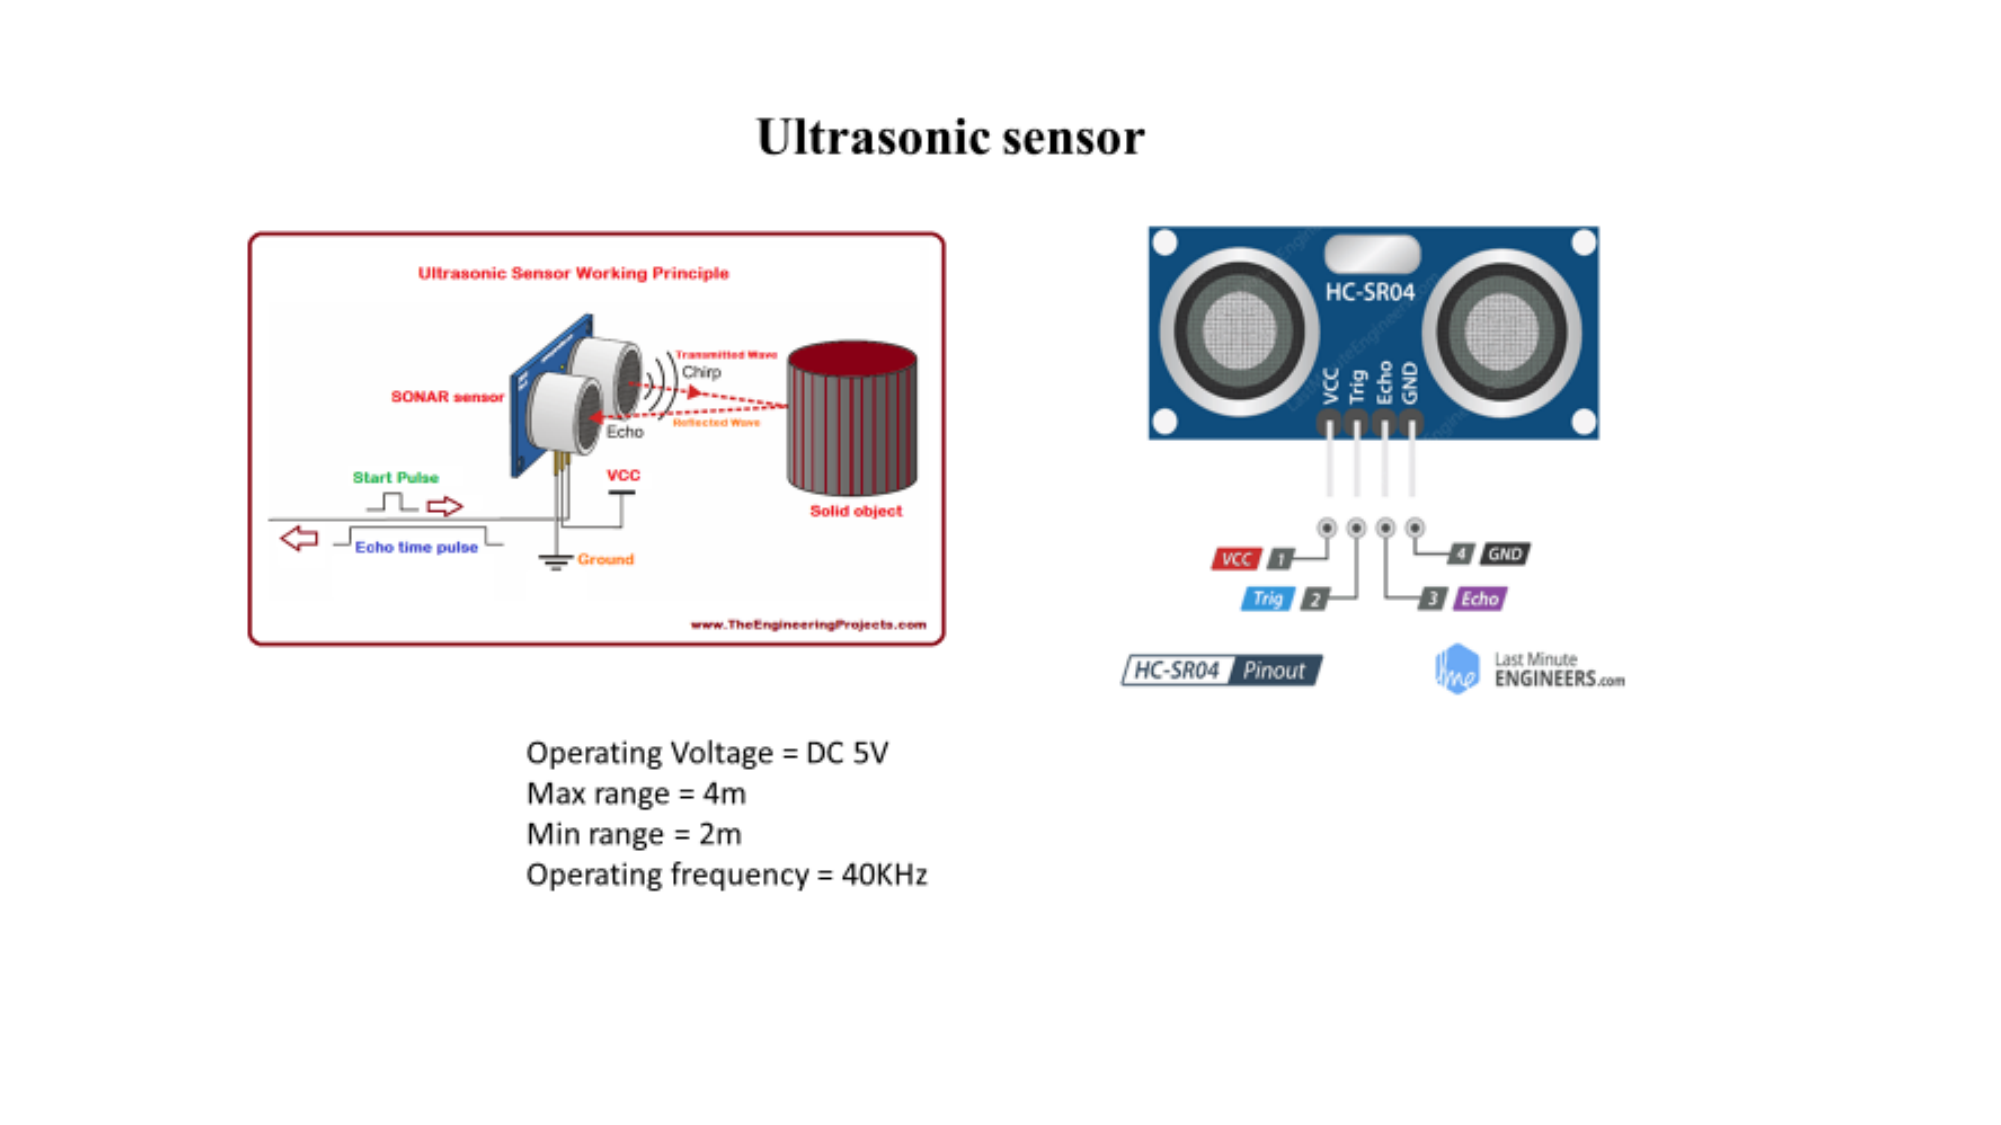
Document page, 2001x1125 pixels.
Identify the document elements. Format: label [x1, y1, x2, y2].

picture [50, 33, 1853, 1047]
